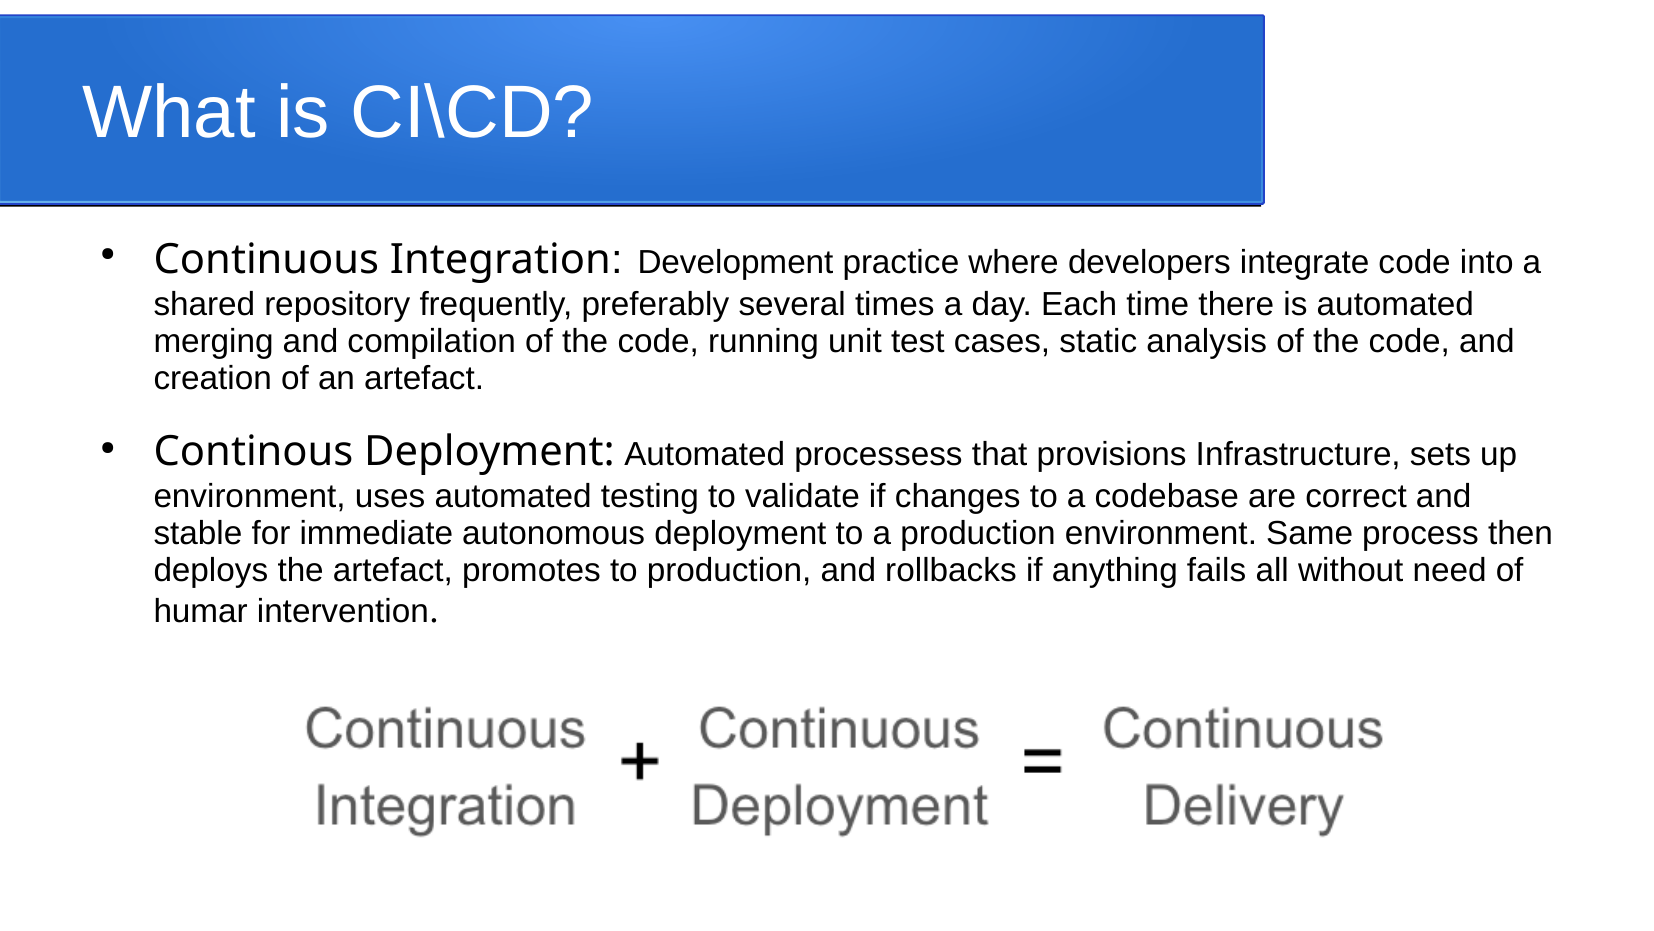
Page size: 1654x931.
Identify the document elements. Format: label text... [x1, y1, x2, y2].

title What is CI\CD? [82, 35, 1235, 189]
picture [248, 649, 1431, 875]
list Continuous Integration: Development practice where developers integrate code into a shared repository frequently, preferably several times a day. Each time there is automated merging and compilation of the code, running unit test cases, static analysis of the code, and creation of an artefact. Continous Deployment: Automated processess that provisions Infrastructure, sets up environment, uses automated testing to validate if changes to a codebase are correct and stable for immediate autonomous deployment to a production environment. Same process then deploys the artefact, promotes to production, and rollbacks if anything fails all without need of humar intervention. [82, 224, 1571, 650]
